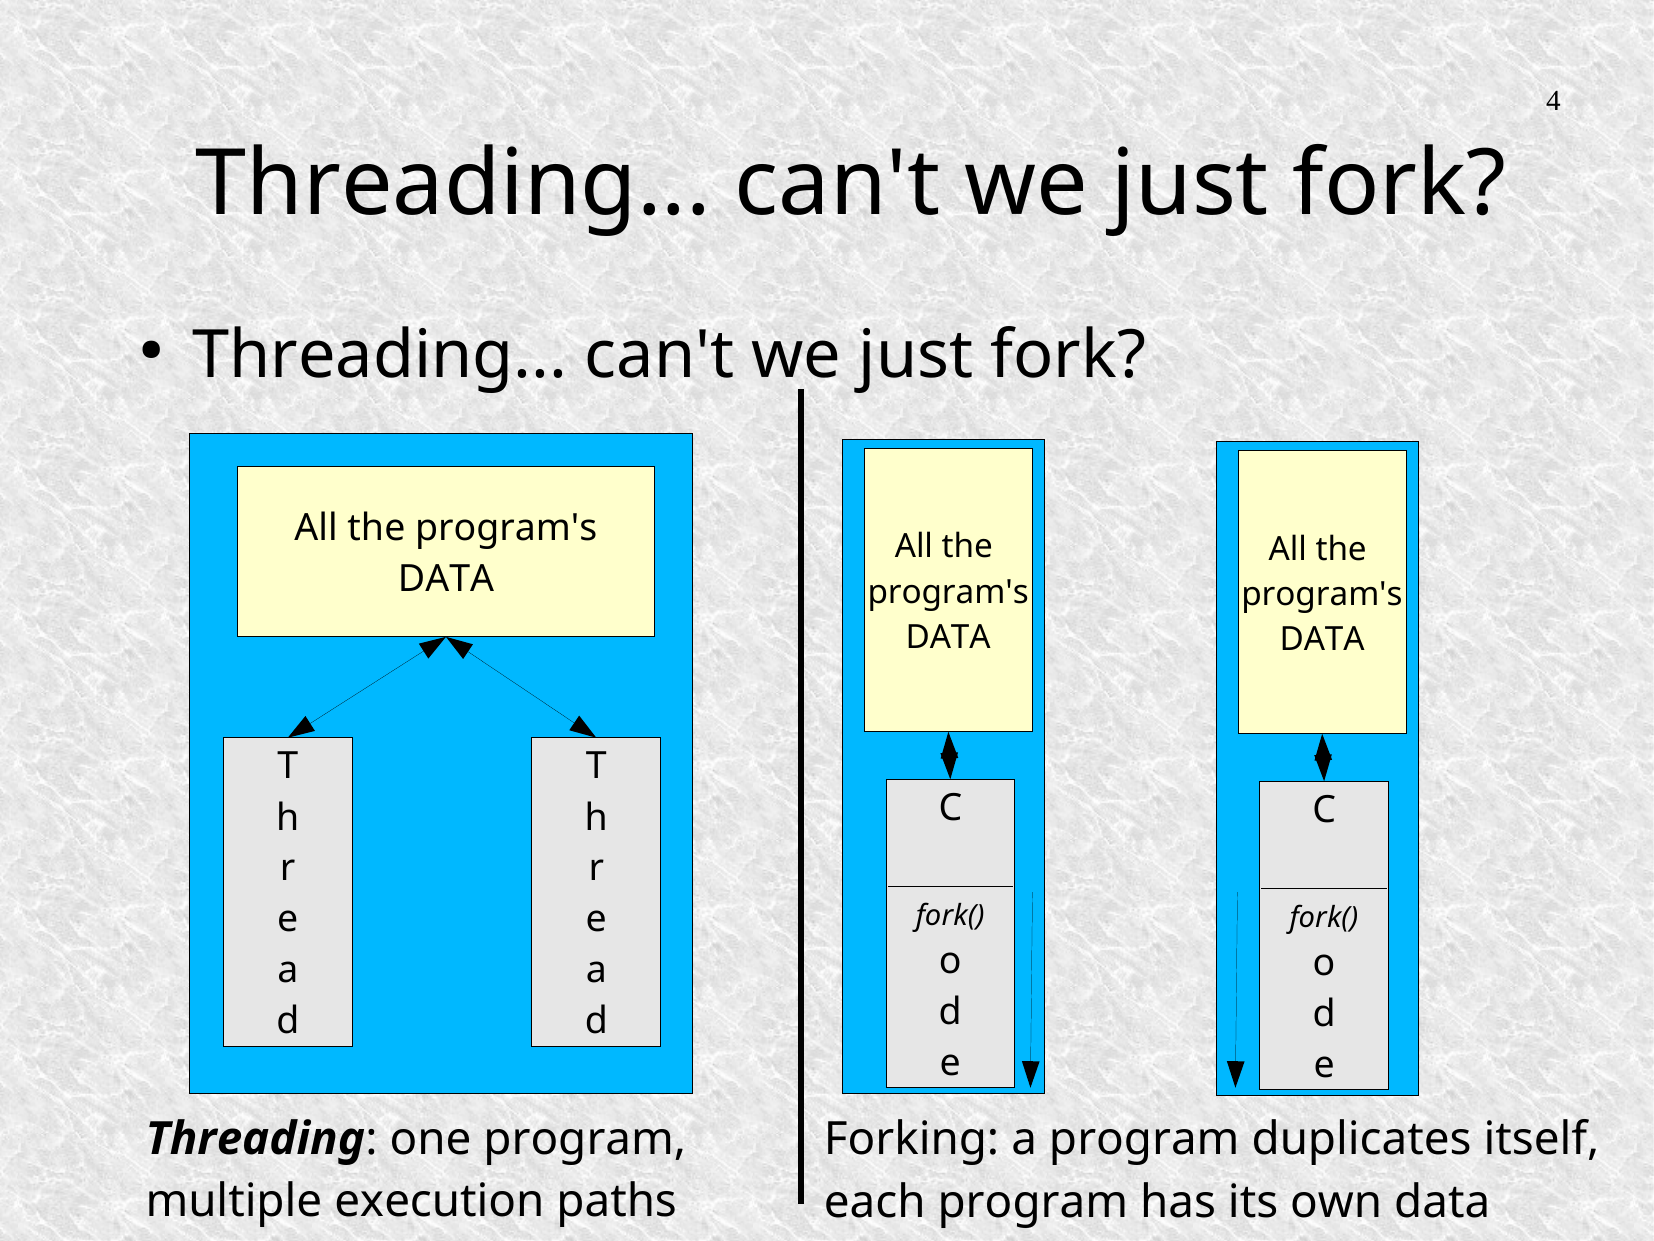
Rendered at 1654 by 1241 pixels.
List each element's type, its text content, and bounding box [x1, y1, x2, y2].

text_box Threading: one program, multiple execution paths [145, 1105, 748, 1217]
picture [0, 0, 1654, 1241]
text_box [842, 439, 1045, 1094]
text_box fork() [1289, 895, 1370, 932]
text_box All the program's DATA [864, 448, 1033, 732]
text_box C o d e [1259, 781, 1389, 1090]
text_box T h r e a d [223, 737, 353, 1047]
title Threading... can't we just fork? [123, 71, 1536, 286]
text_box fork() [915, 893, 997, 930]
text_box C o d e [886, 779, 1015, 1088]
text_box [189, 433, 693, 1094]
text_box All the program's DATA [237, 466, 655, 637]
text_box All the program's DATA [1238, 450, 1407, 734]
text_box Forking: a program duplicates itself, each program has its own data [823, 1105, 1654, 1217]
text_box T h r e a d [531, 737, 661, 1047]
list Threading... can't we just fork? [121, 305, 1534, 906]
text_box [1216, 441, 1419, 1096]
